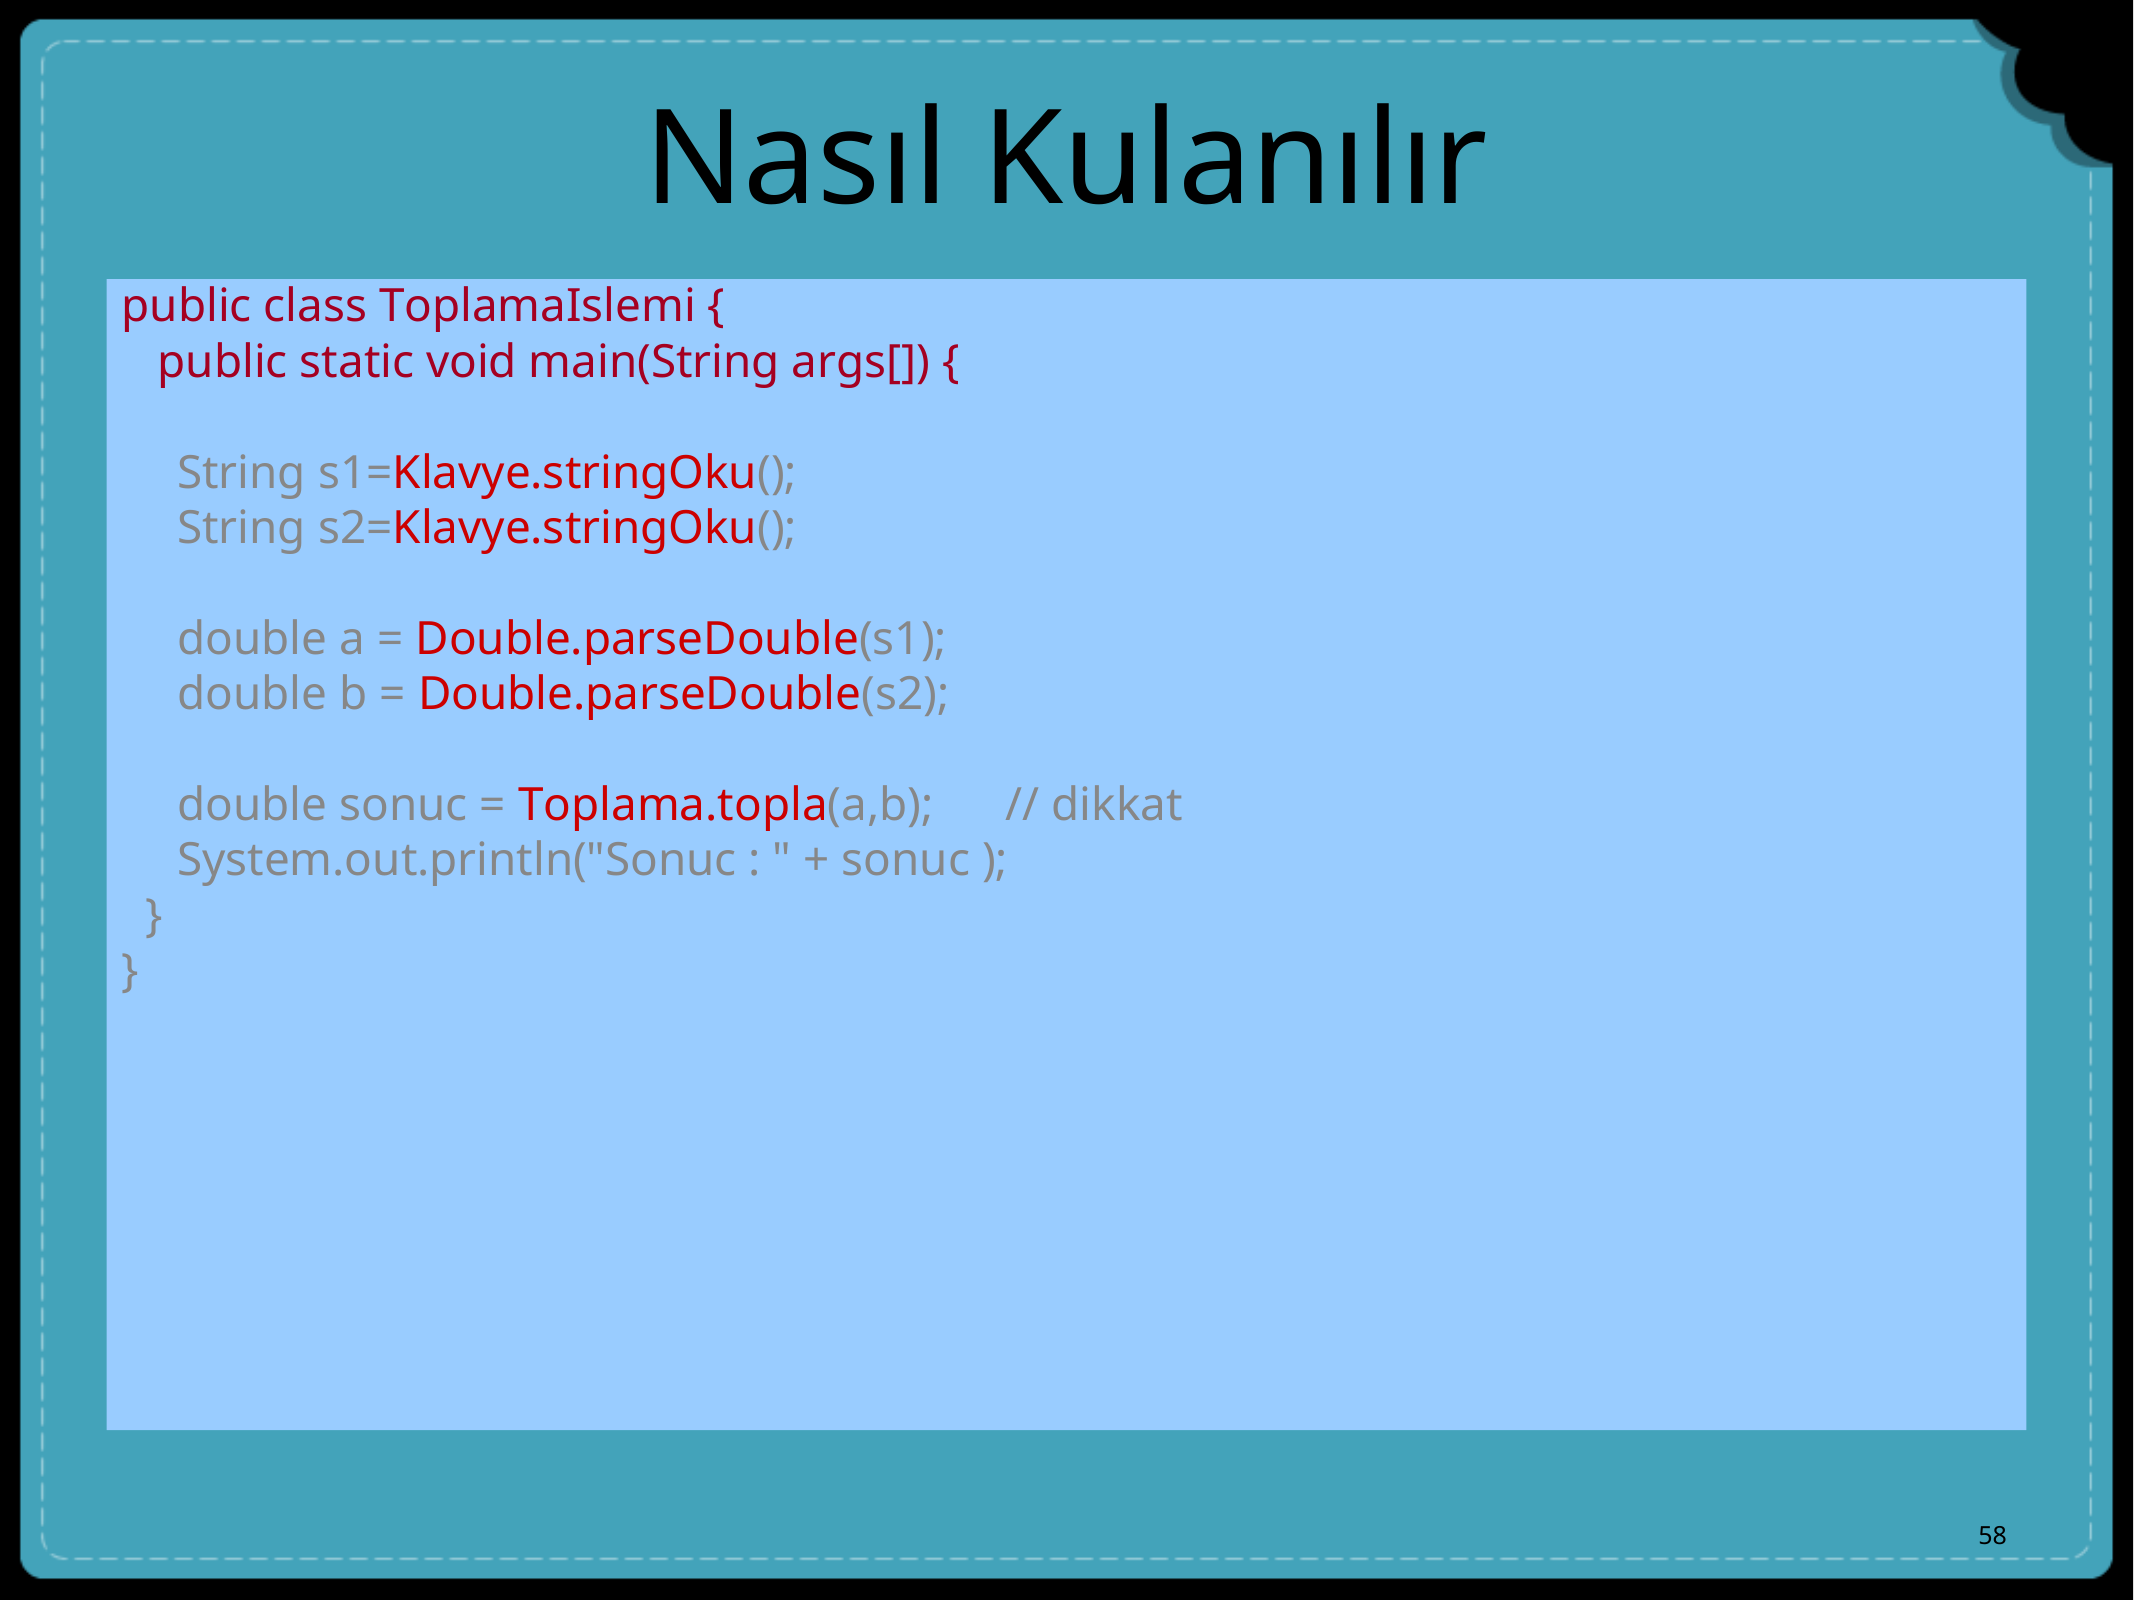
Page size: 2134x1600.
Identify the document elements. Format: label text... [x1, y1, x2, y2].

picture [0, 0, 2134, 1600]
list public class ToplamaIslemi { public static void main(String args[]) { String s1=Klavye.stringOku(); String s2=Klavye.stringOku(); double a = Double.parseDouble(s1); double b = Double.parseDouble(s2); double sonuc = Toplama.topla(a,b); // dikkat System.out.println("Sonuc : " + sonuc ); } } [106, 279, 2027, 1431]
title Nasıl Kulanılır [106, 64, 2027, 279]
